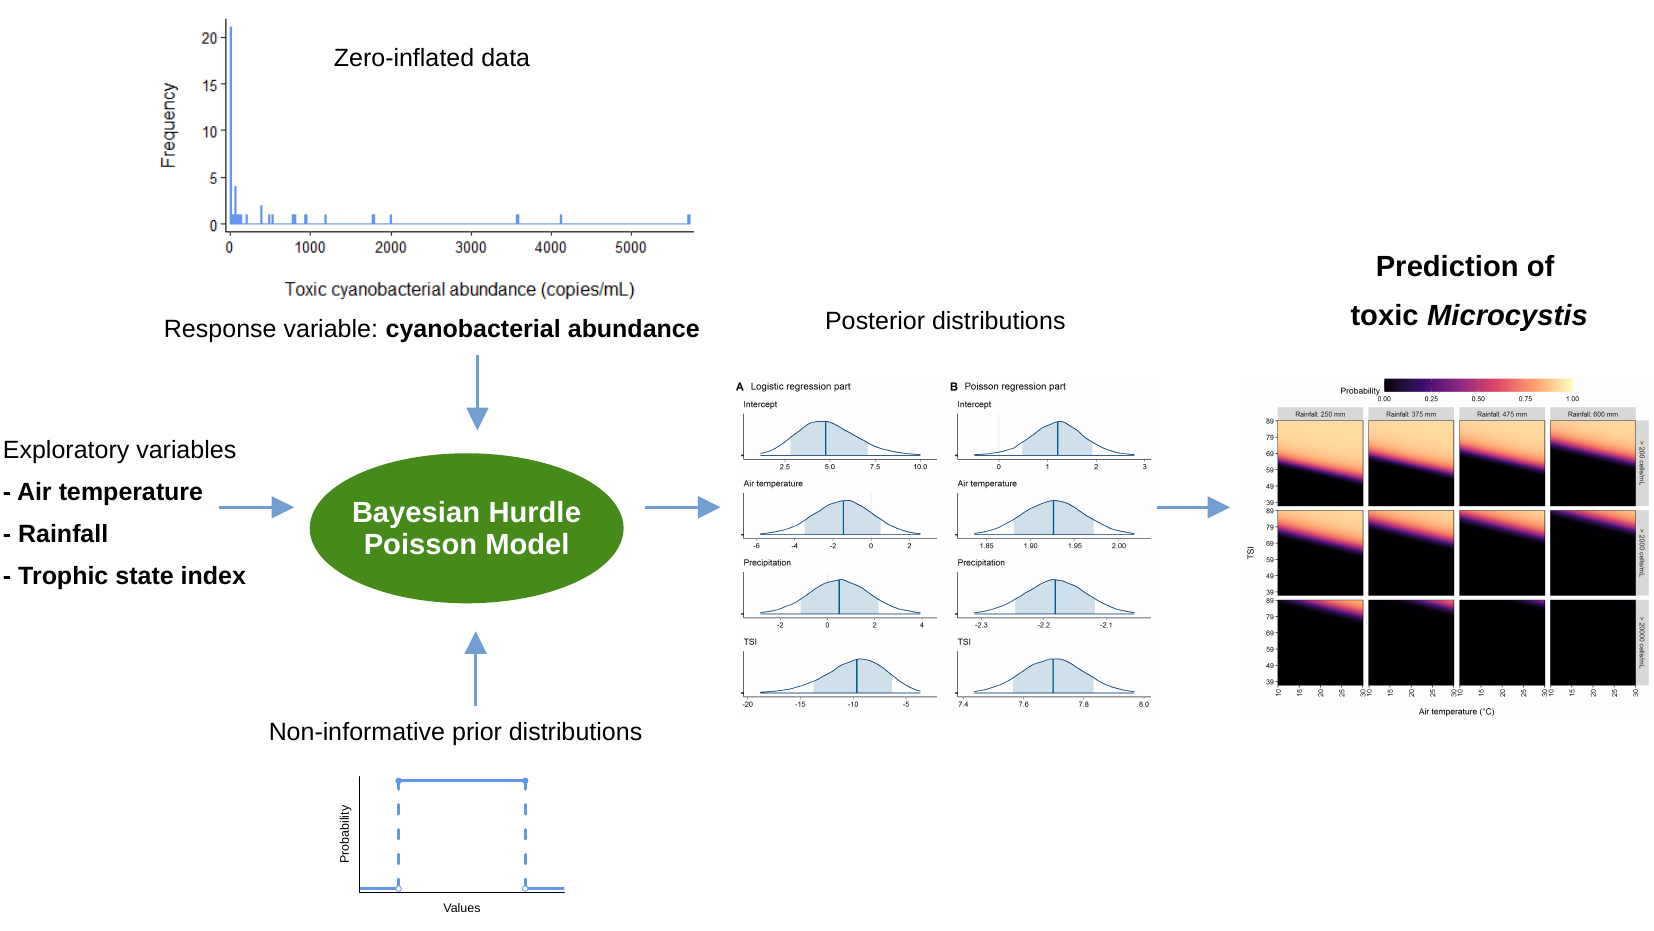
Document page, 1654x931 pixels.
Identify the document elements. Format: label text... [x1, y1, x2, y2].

picture [151, 11, 703, 306]
picture [329, 746, 595, 923]
text_box Response variable: cyanobacterial abundance [19, 306, 845, 387]
text_box Zero-inflated data [282, 36, 583, 107]
text_box Non-informative prior distributions [248, 710, 664, 786]
picture [732, 378, 1160, 717]
text_box Posterior distributions [795, 299, 1096, 361]
text_box Prediction of toxic Microcystis [1261, 226, 1654, 340]
text_box Exploratory variables - Air temperature - Rainfall - Trophic state index [0, 414, 289, 598]
picture [1243, 374, 1653, 720]
text_box Bayesian Hurdle Poisson Model [309, 453, 624, 604]
